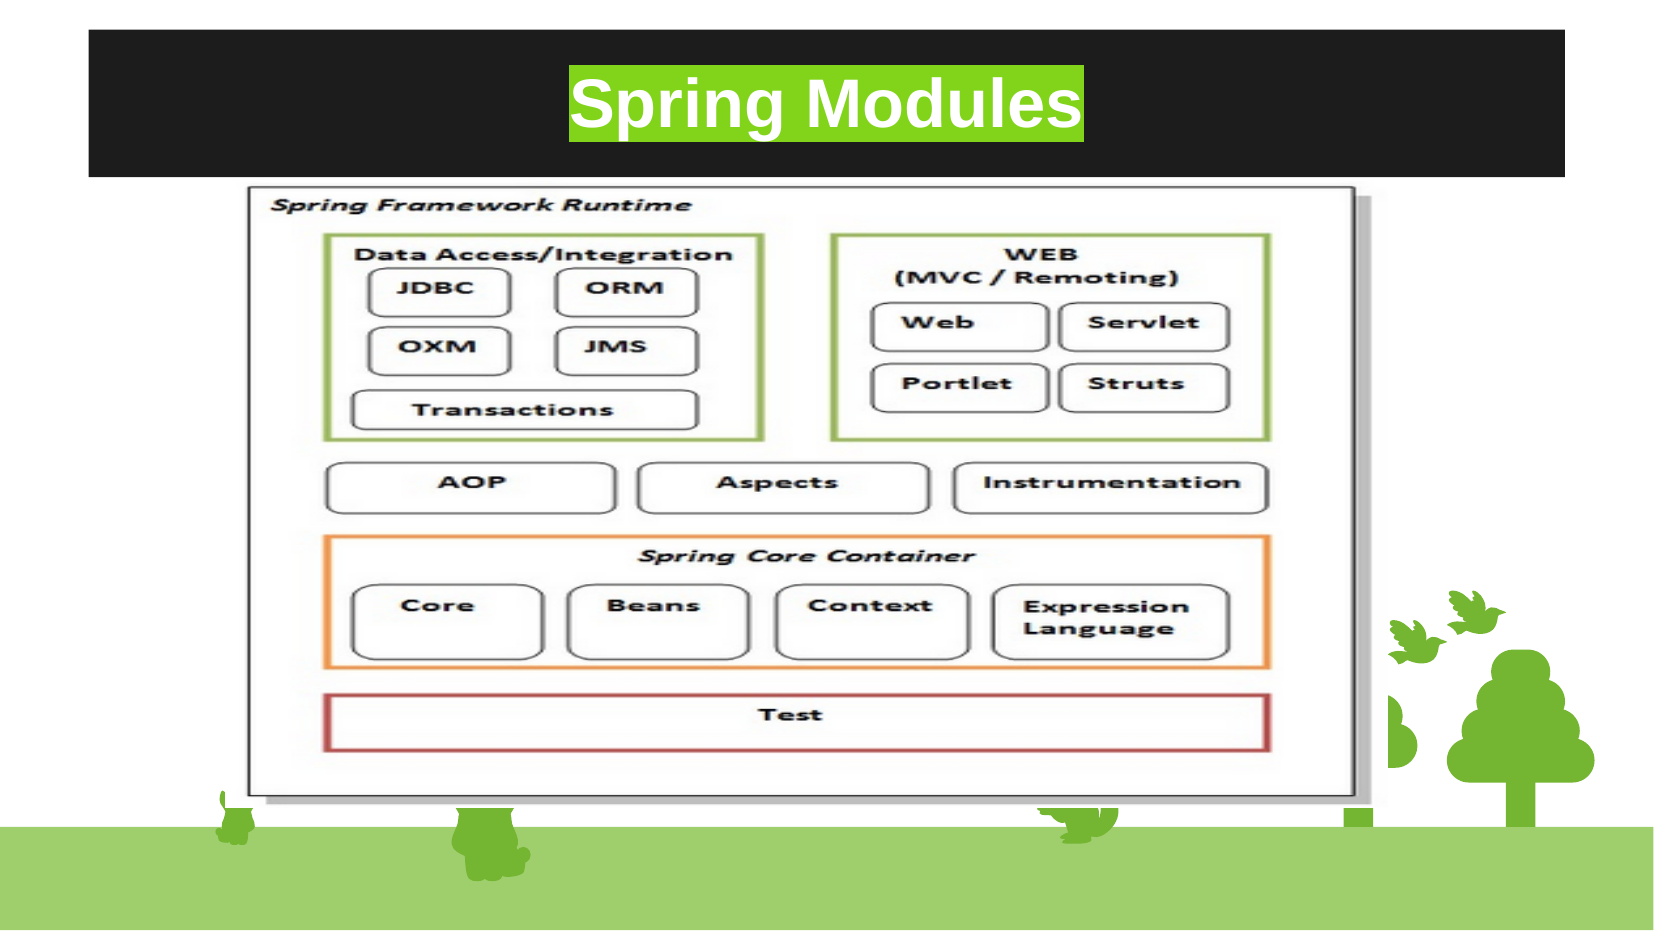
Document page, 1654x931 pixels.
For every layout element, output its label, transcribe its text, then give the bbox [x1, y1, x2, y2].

title Spring Modules [88, 29, 1565, 178]
picture [225, 181, 1388, 808]
